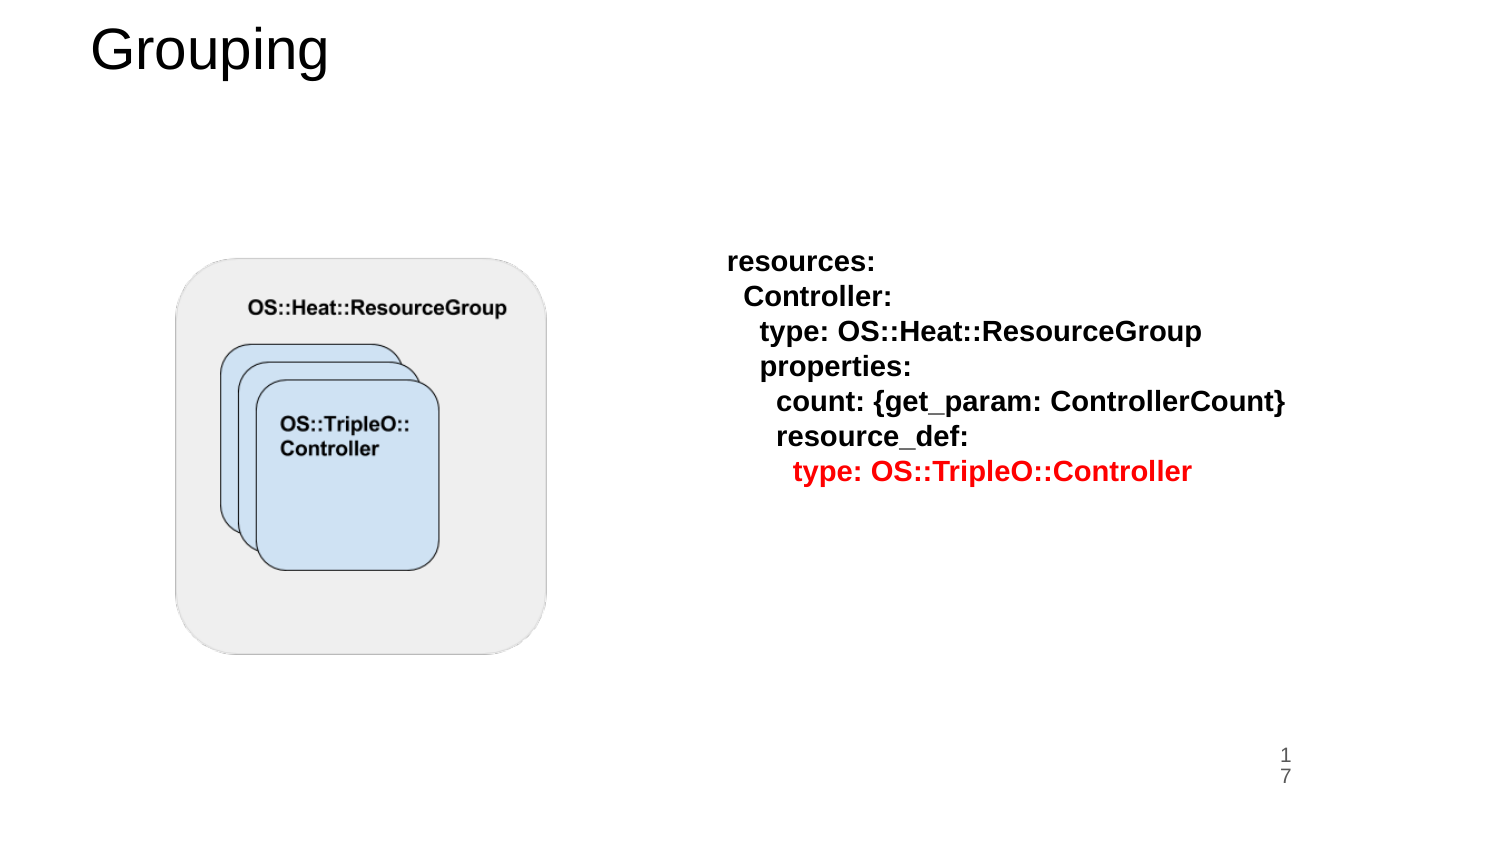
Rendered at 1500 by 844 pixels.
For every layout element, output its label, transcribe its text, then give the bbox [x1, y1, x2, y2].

text_box resources: Controller: type: OS::Heat::ResourceGroup properties: count: {get_param: ControllerCount} resource_def: type: OS::TripleO::Controller [711, 227, 1459, 315]
slide_number <number> [1274, 739, 1295, 761]
title Grouping [75, 0, 1425, 137]
picture [140, 218, 623, 720]
